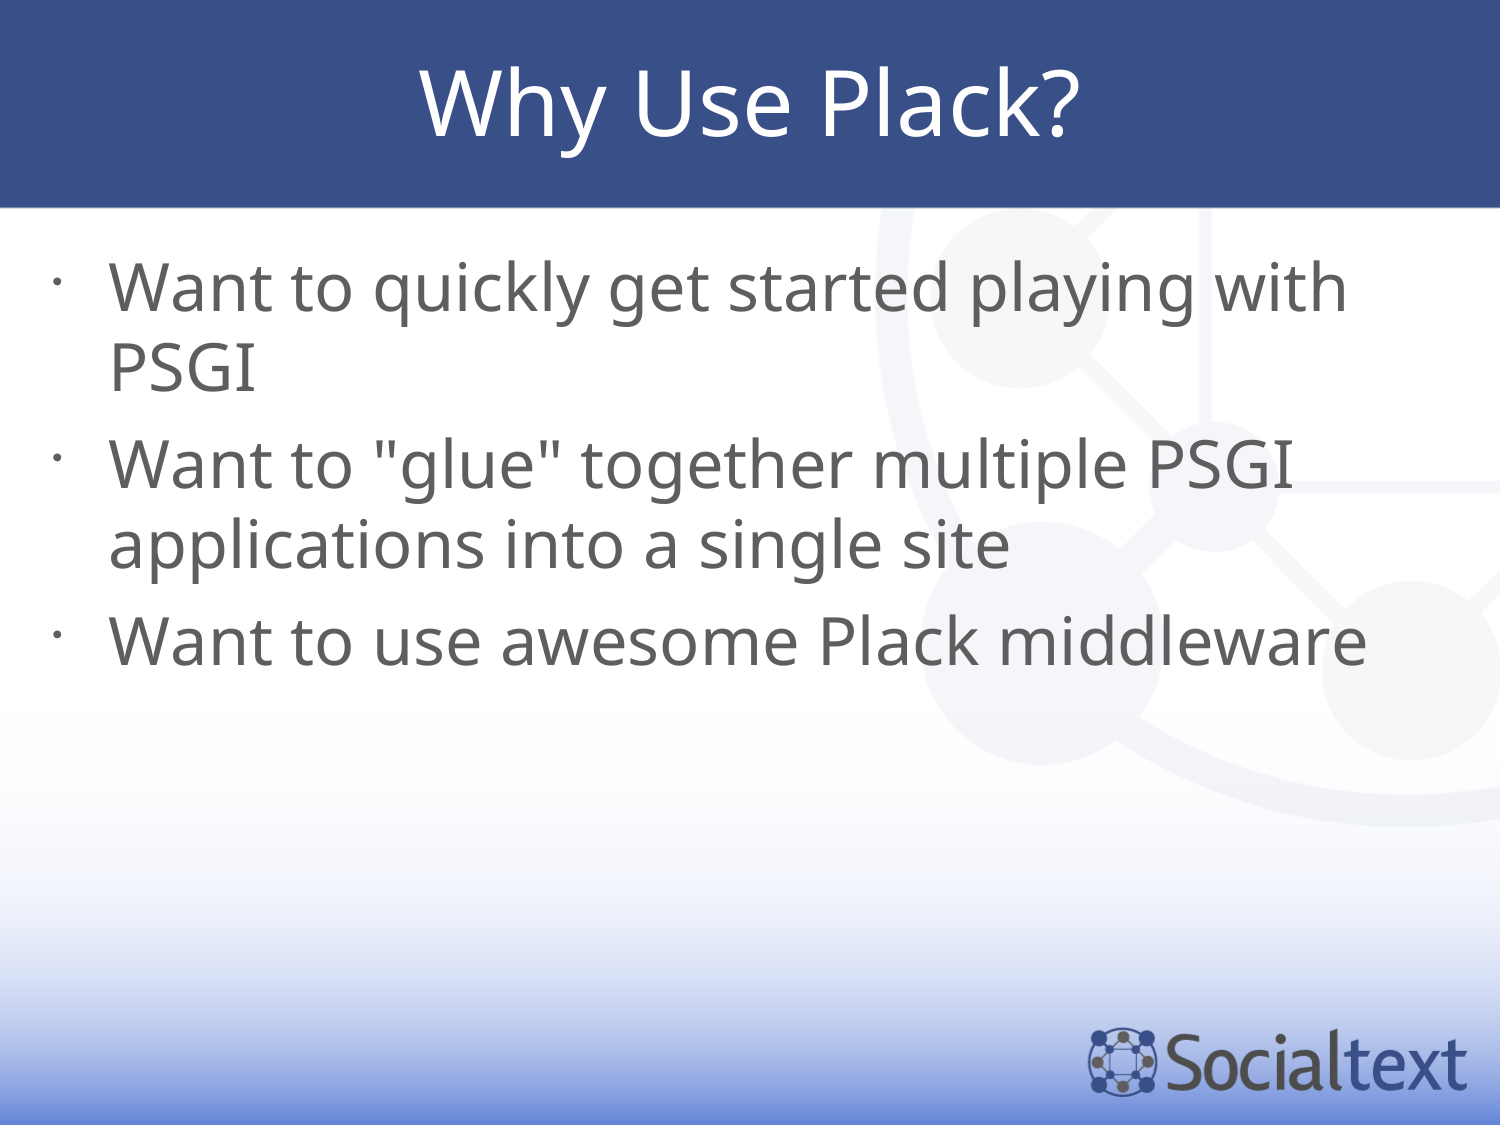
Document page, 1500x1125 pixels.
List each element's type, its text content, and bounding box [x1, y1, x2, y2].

title Why Use Plack? [12, 0, 1488, 214]
list Want to quickly get started playing with PSGI Want to "glue" together multiple PSGI applications into a single site Want to use awesome Plack middleware [37, 237, 1463, 989]
picture [0, 0, 1500, 1125]
